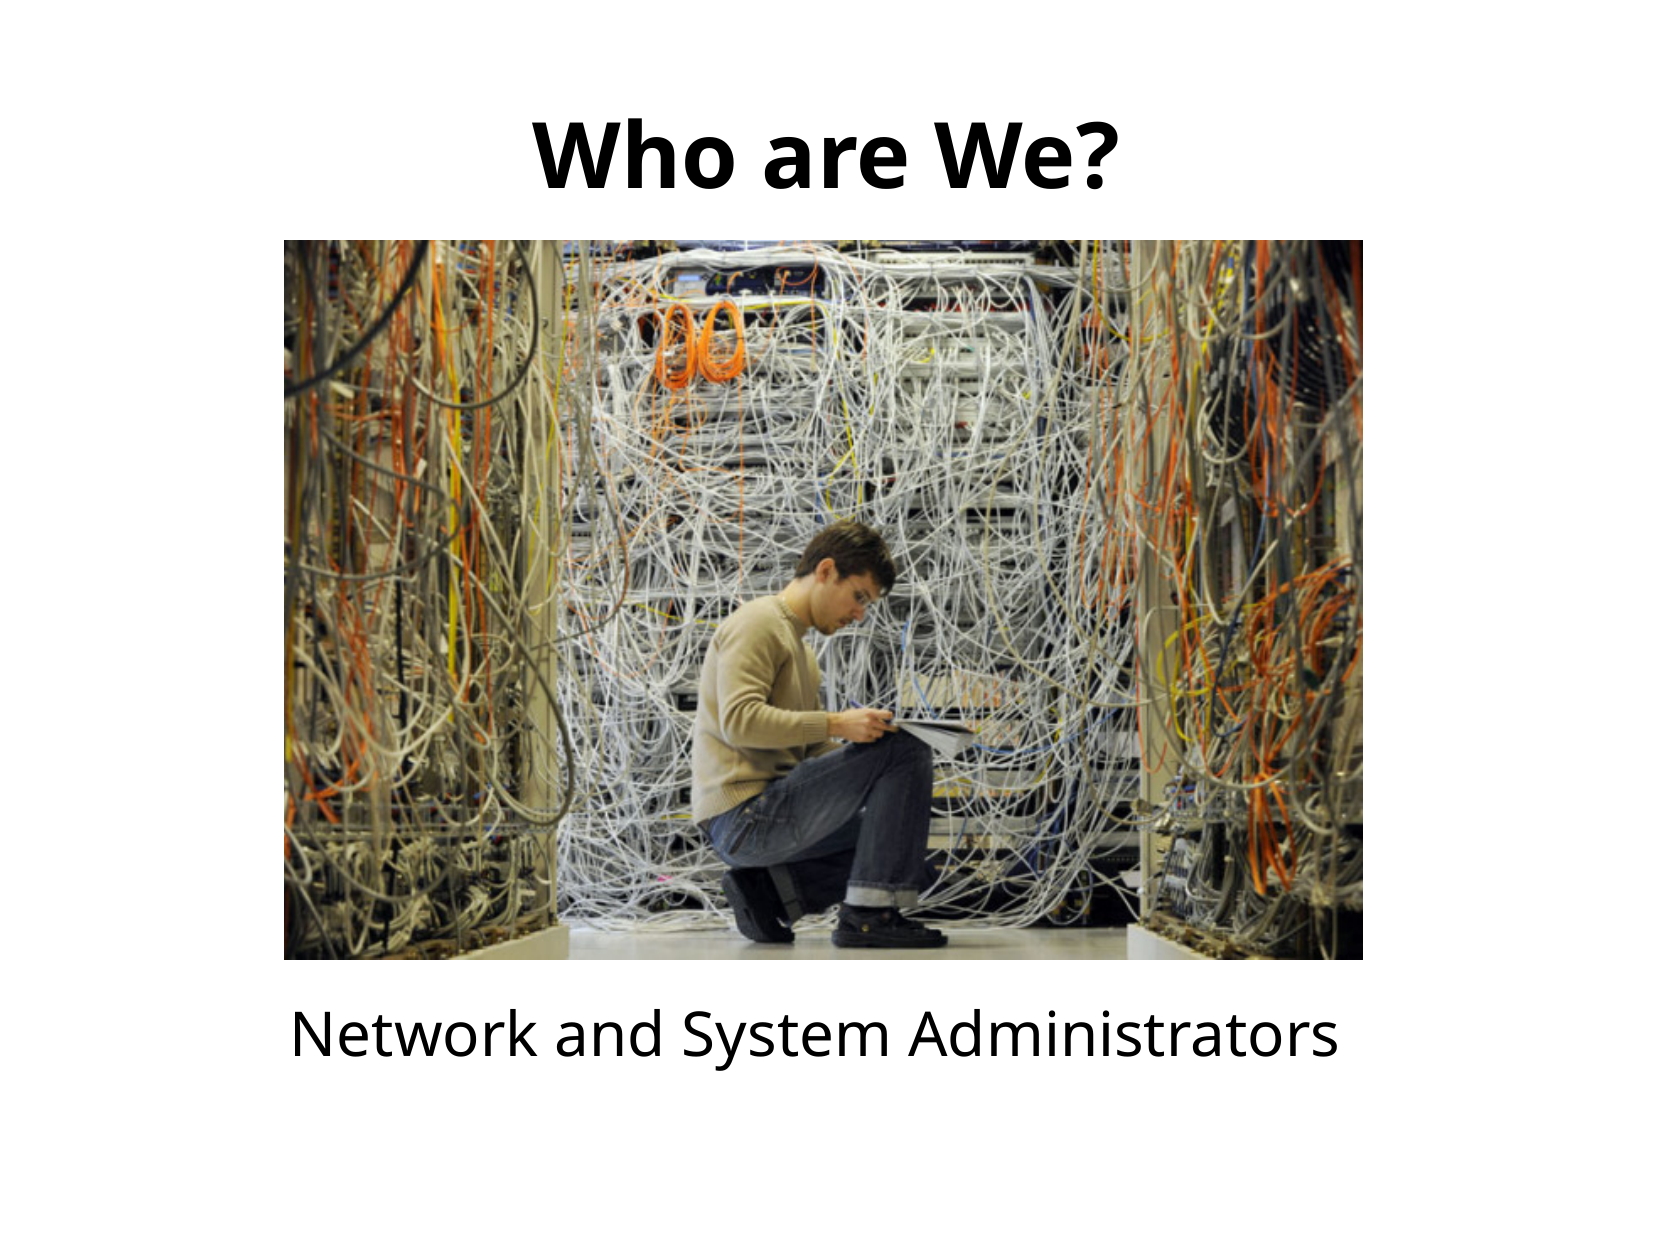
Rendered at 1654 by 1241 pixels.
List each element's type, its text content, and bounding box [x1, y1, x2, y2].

picture [284, 240, 1363, 960]
list Network and System Administrators [86, 990, 1545, 1075]
title Who are We? [82, 49, 1571, 257]
